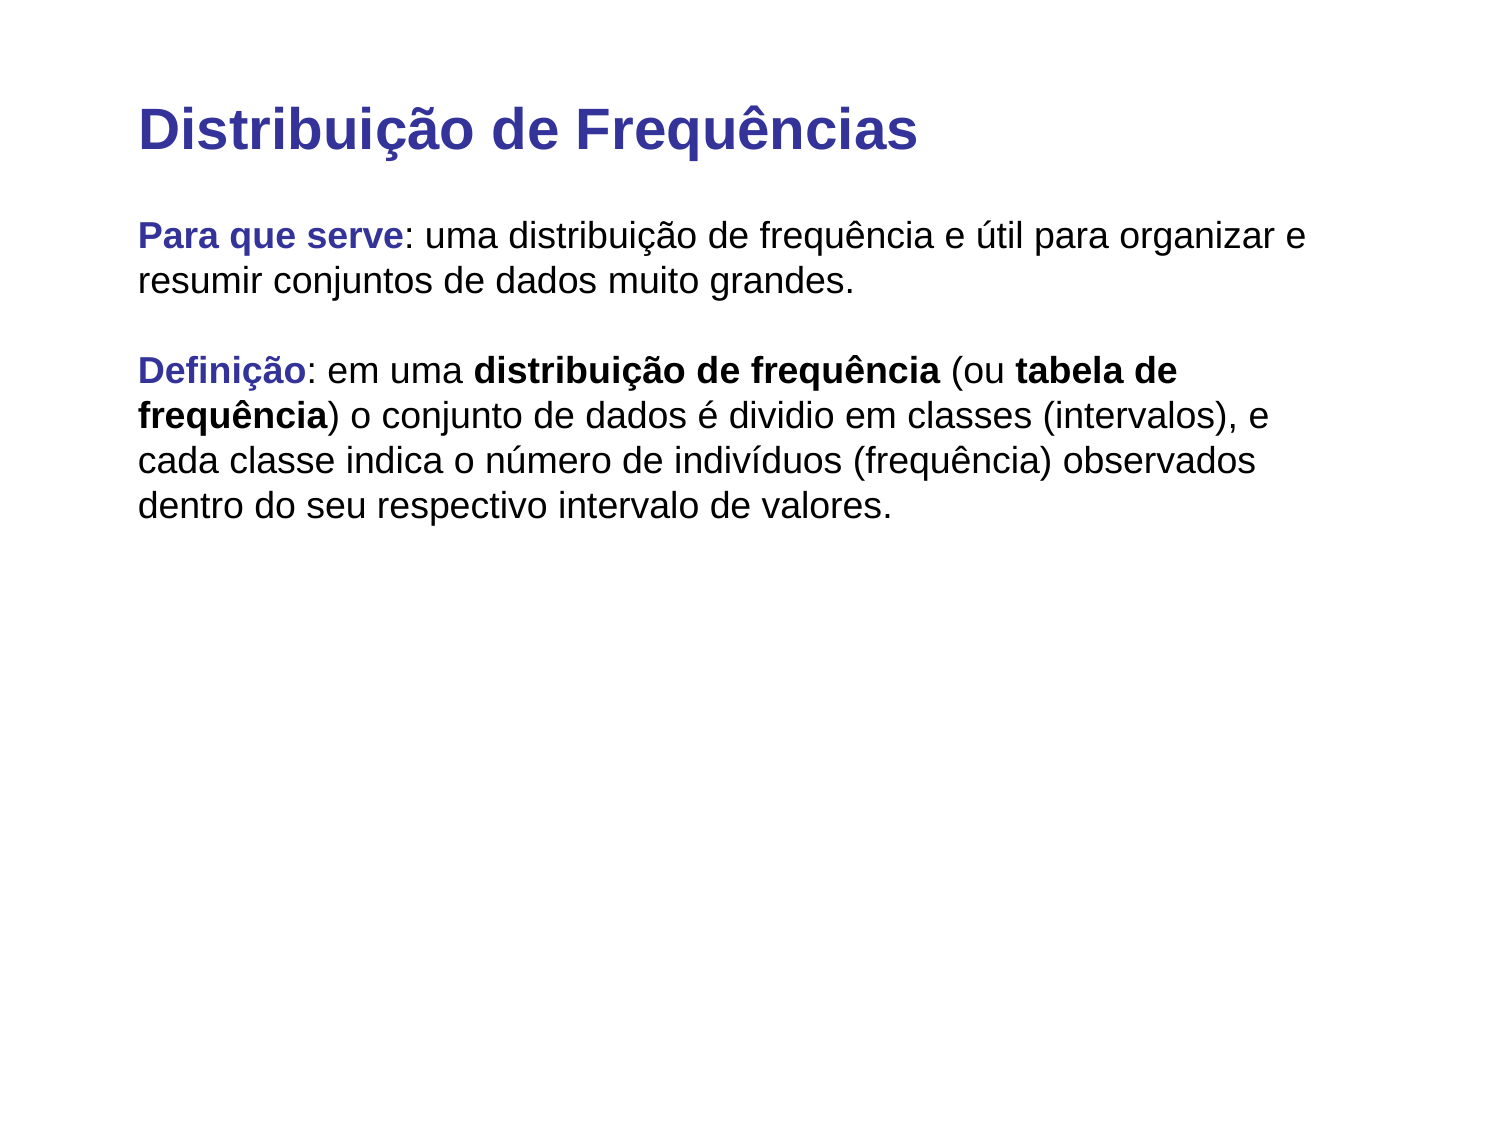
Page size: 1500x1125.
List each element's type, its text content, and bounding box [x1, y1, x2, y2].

text_box Distribuição de Frequências [123, 84, 1400, 179]
text_box Para que serve: uma distribuição de frequência e útil para organizar e resumir conjuntos de dados muito grandes. Definição: em uma distribuição de frequência (ou tabela de frequência) o conjunto de dados é dividio em classes (intervalos), e cada classe indica o número de indivíduos (frequência) observados dentro do seu respectivo intervalo de valores. [123, 203, 1366, 601]
